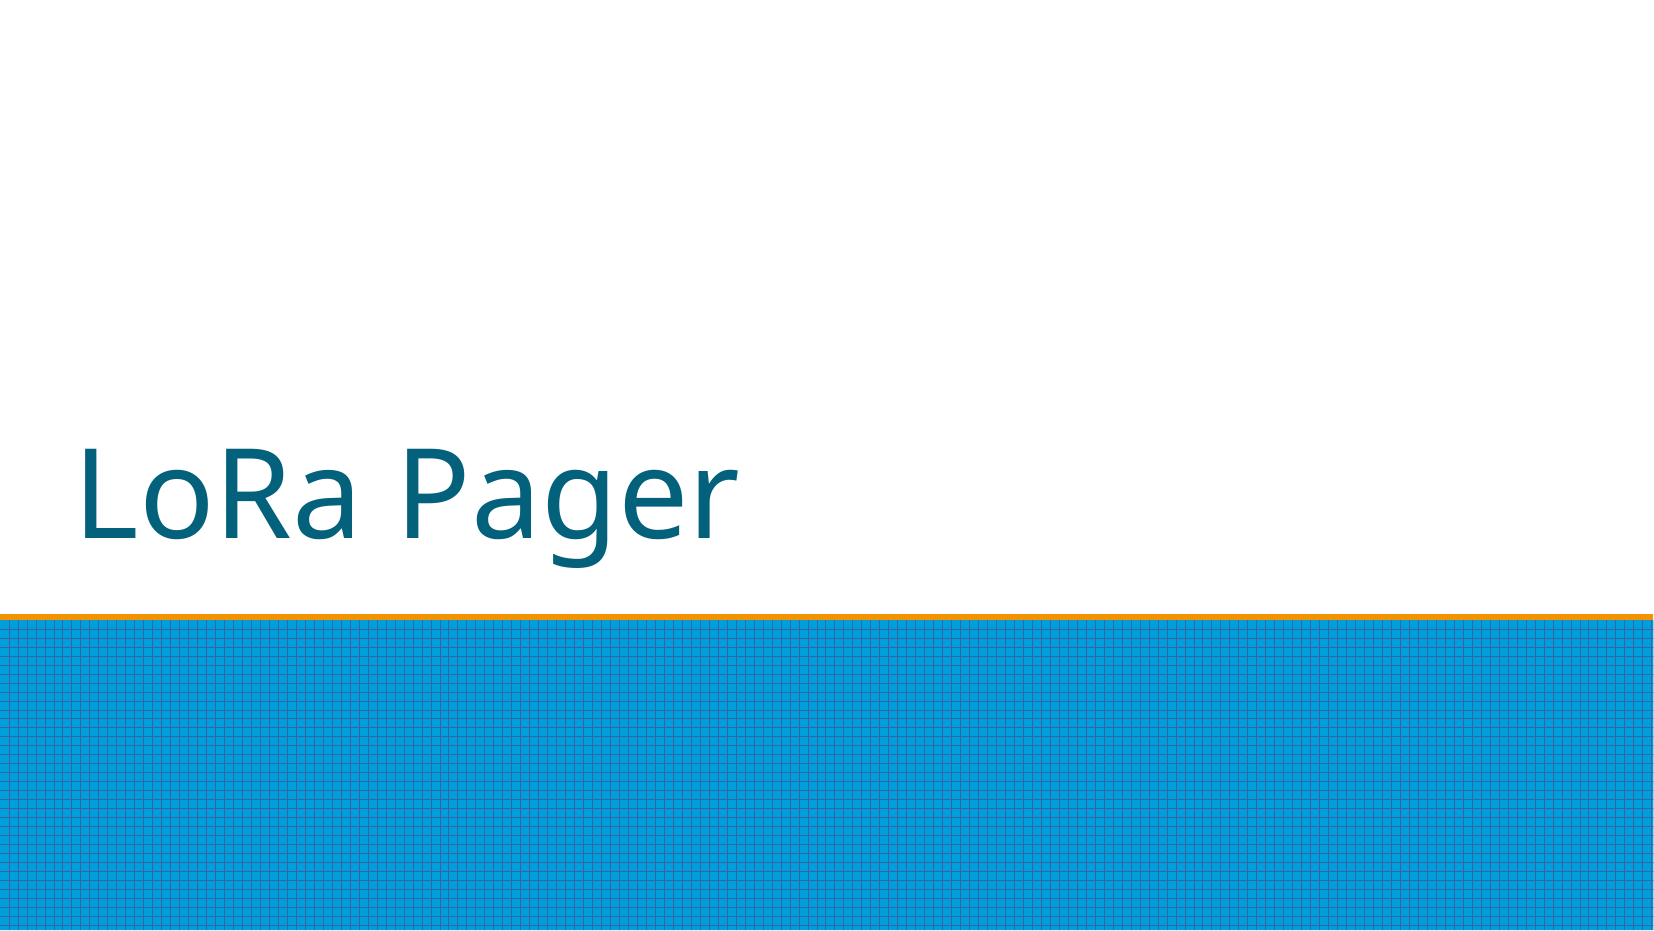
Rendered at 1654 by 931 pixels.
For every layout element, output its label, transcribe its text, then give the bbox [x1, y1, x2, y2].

title LoRa Pager [73, 44, 1551, 576]
